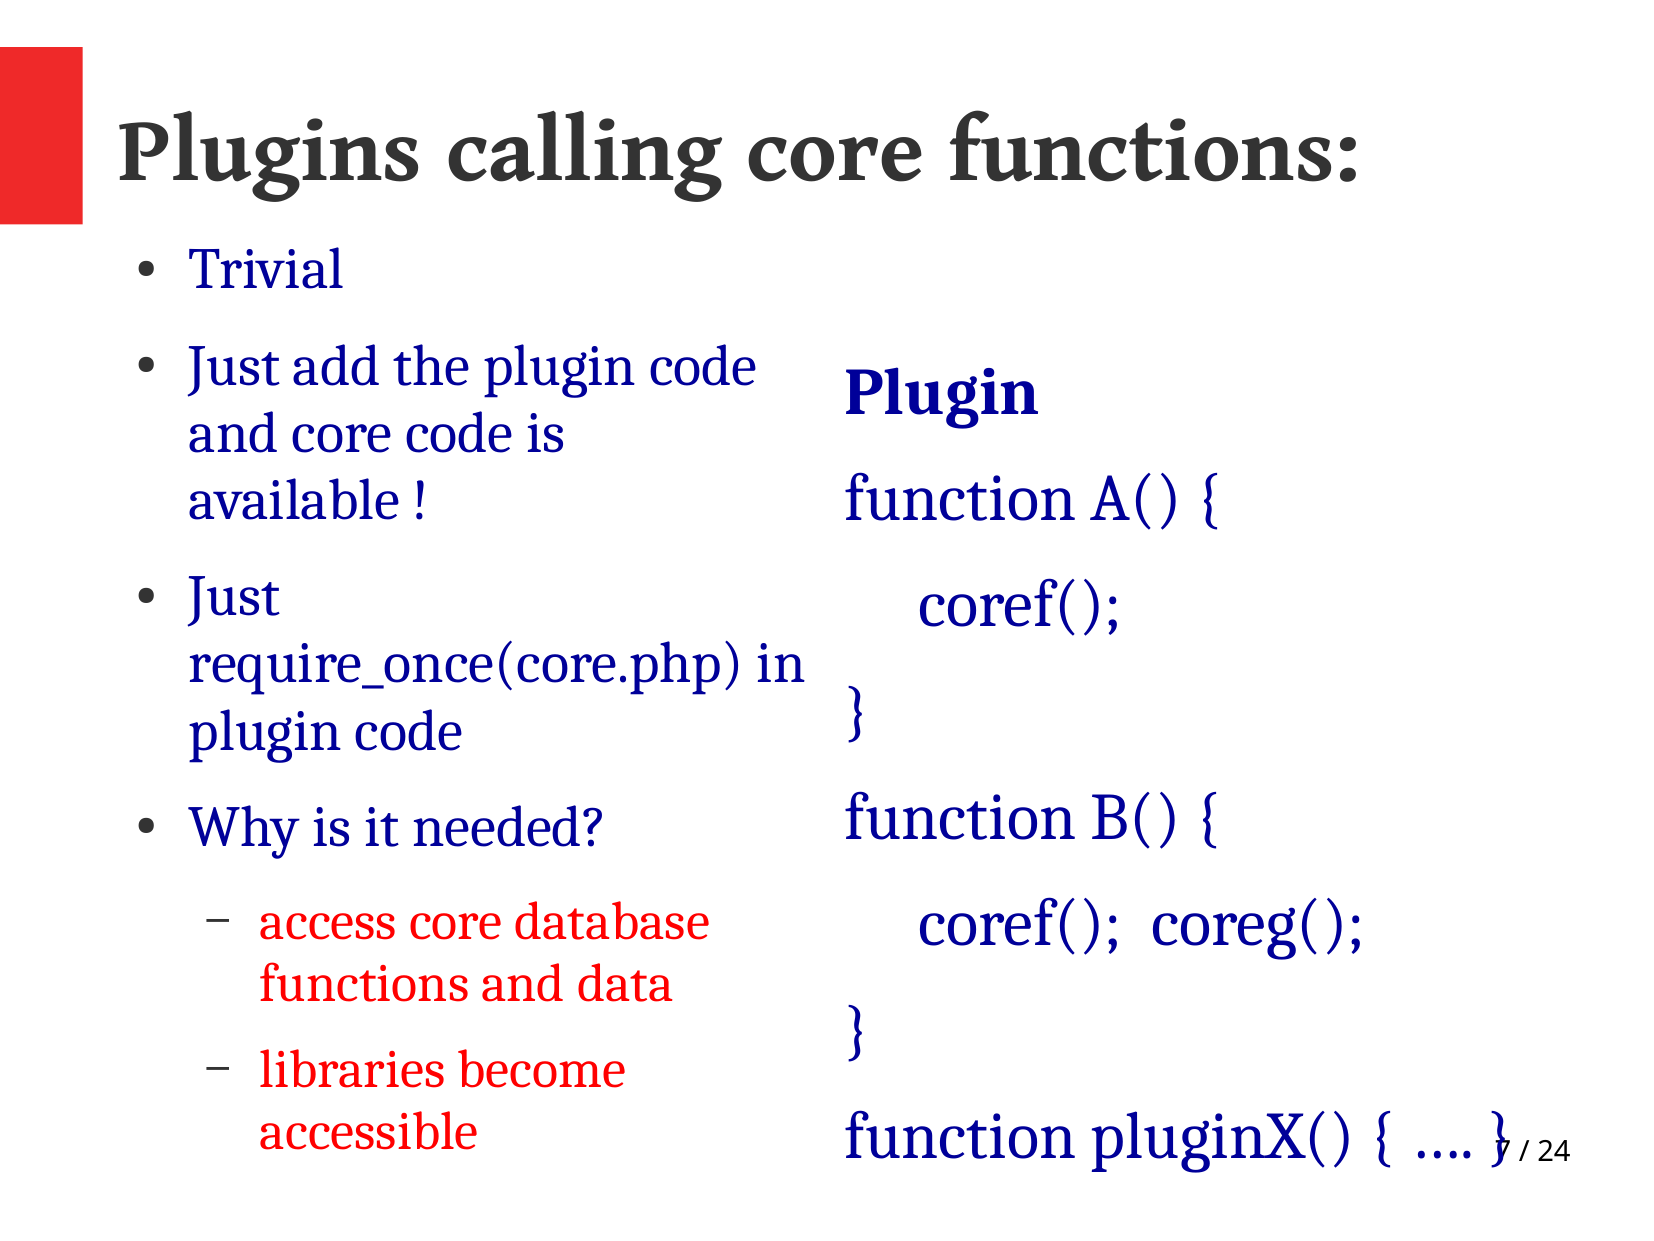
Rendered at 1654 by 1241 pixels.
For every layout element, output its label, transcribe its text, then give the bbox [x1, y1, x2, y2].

title Plugins calling core functions: [118, 49, 1571, 257]
list Plugin function A() { coref(); } function B() { coref(); coreg(); } function pluginX() { …. } [844, 354, 1536, 1074]
list Trivial Just add the plugin code and core code is available ! Just require_once(core.php) in plugin code Why is it needed? access core database functions and data libraries become accessible [118, 236, 810, 956]
